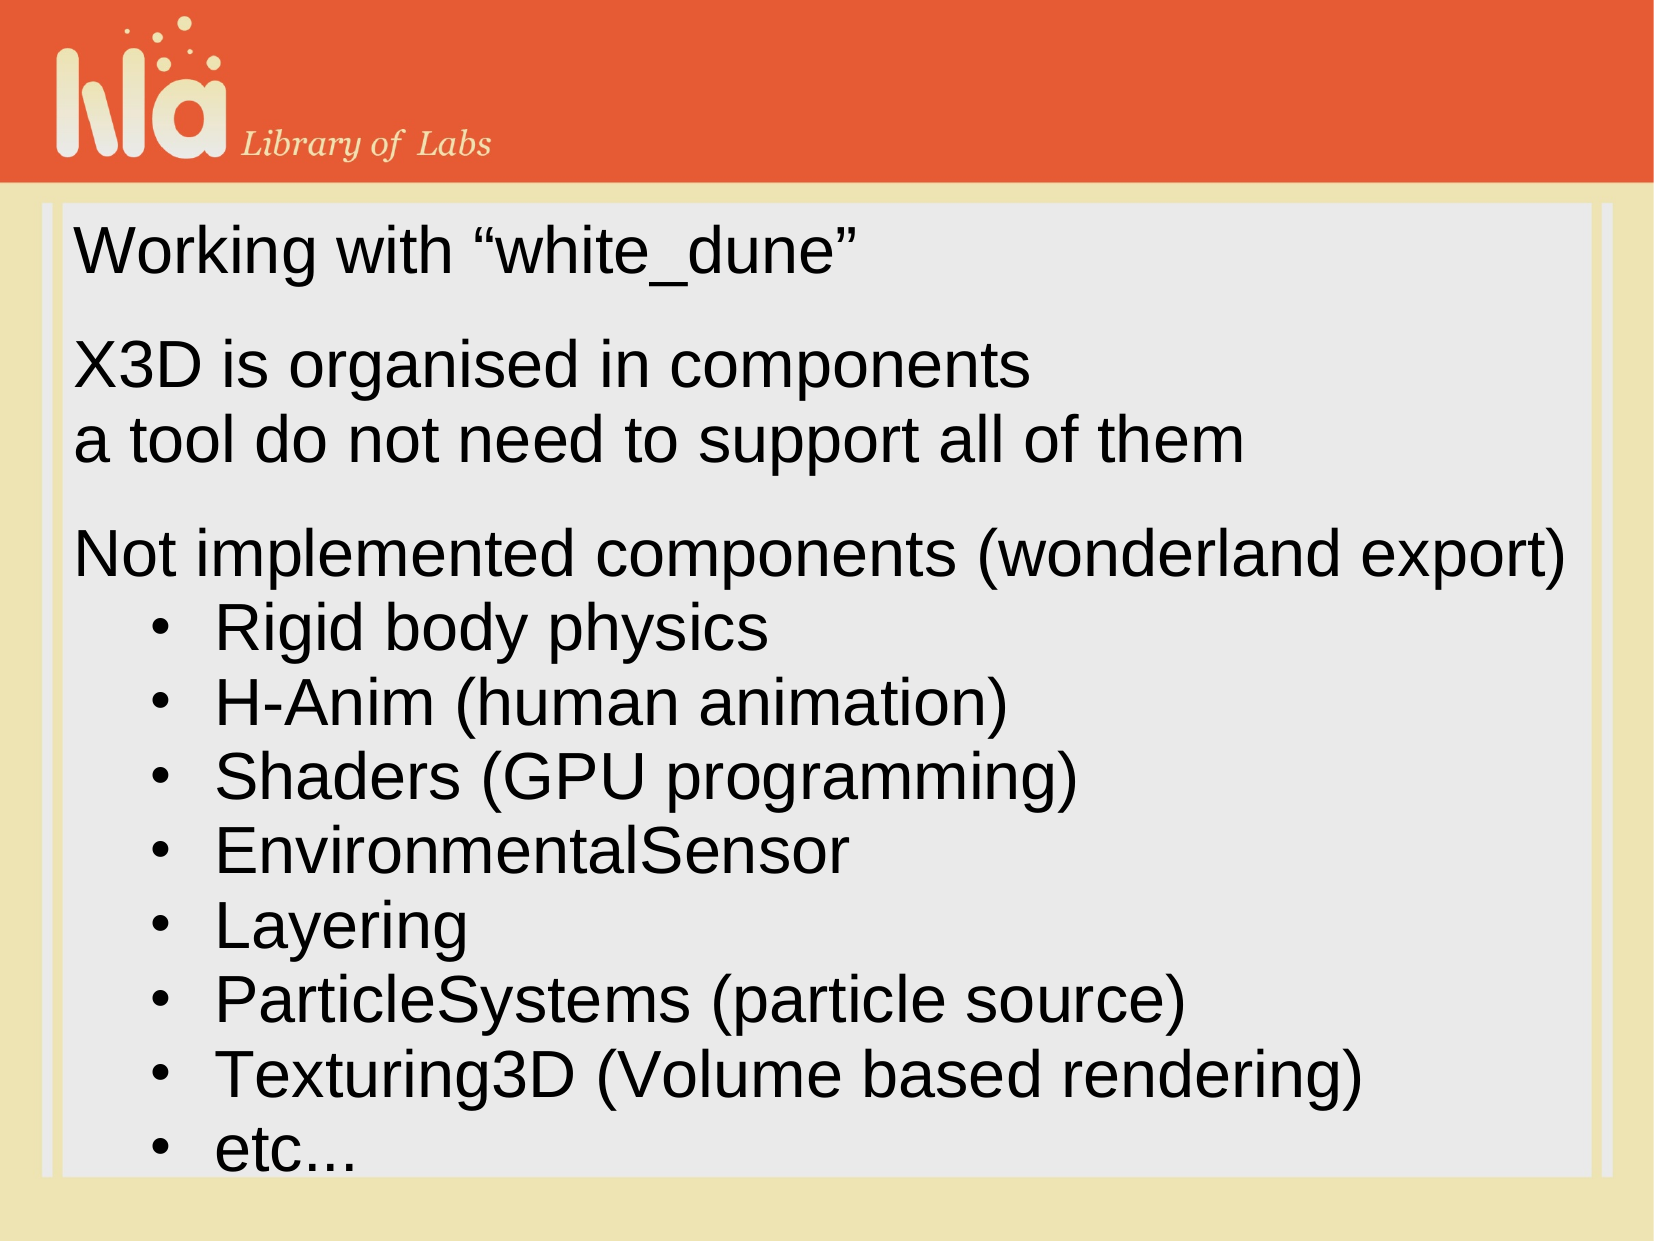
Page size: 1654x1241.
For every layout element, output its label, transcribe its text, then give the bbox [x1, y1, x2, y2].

picture [0, 0, 1654, 1241]
text_box Working with “white_dune” X3D is organised in components a tool do not need to support all of them Not implemented components (wonderland export) Rigid body physics H-Anim (human animation) Shaders (GPU programming) EnvironmentalSensor Layering ParticleSystems (particle source) Texturing3D (Volume based rendering) etc... [59, 206, 1625, 1194]
